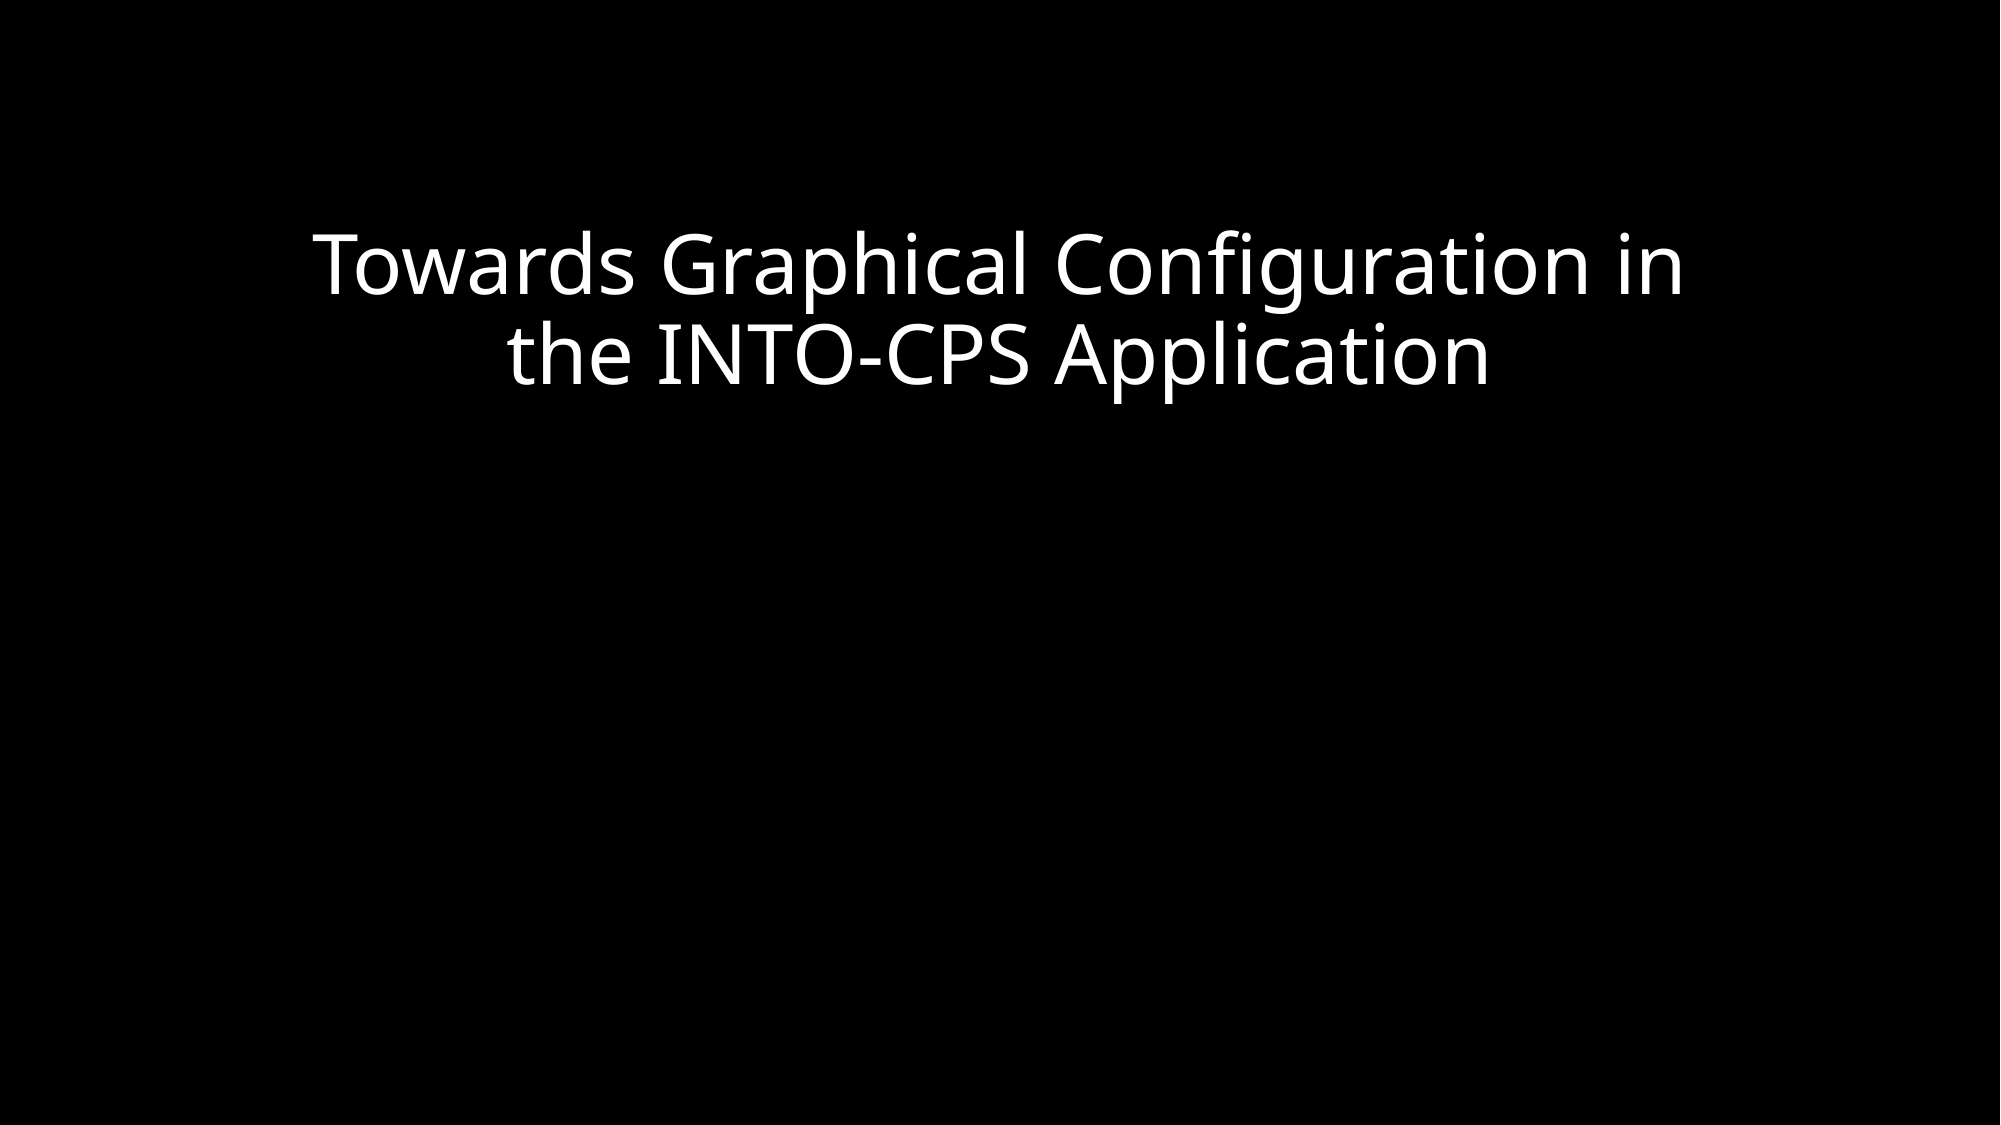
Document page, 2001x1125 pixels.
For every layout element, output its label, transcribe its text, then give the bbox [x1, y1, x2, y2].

title Towards Graphical Configuration in the INTO-CPS Application [249, 18, 1750, 410]
